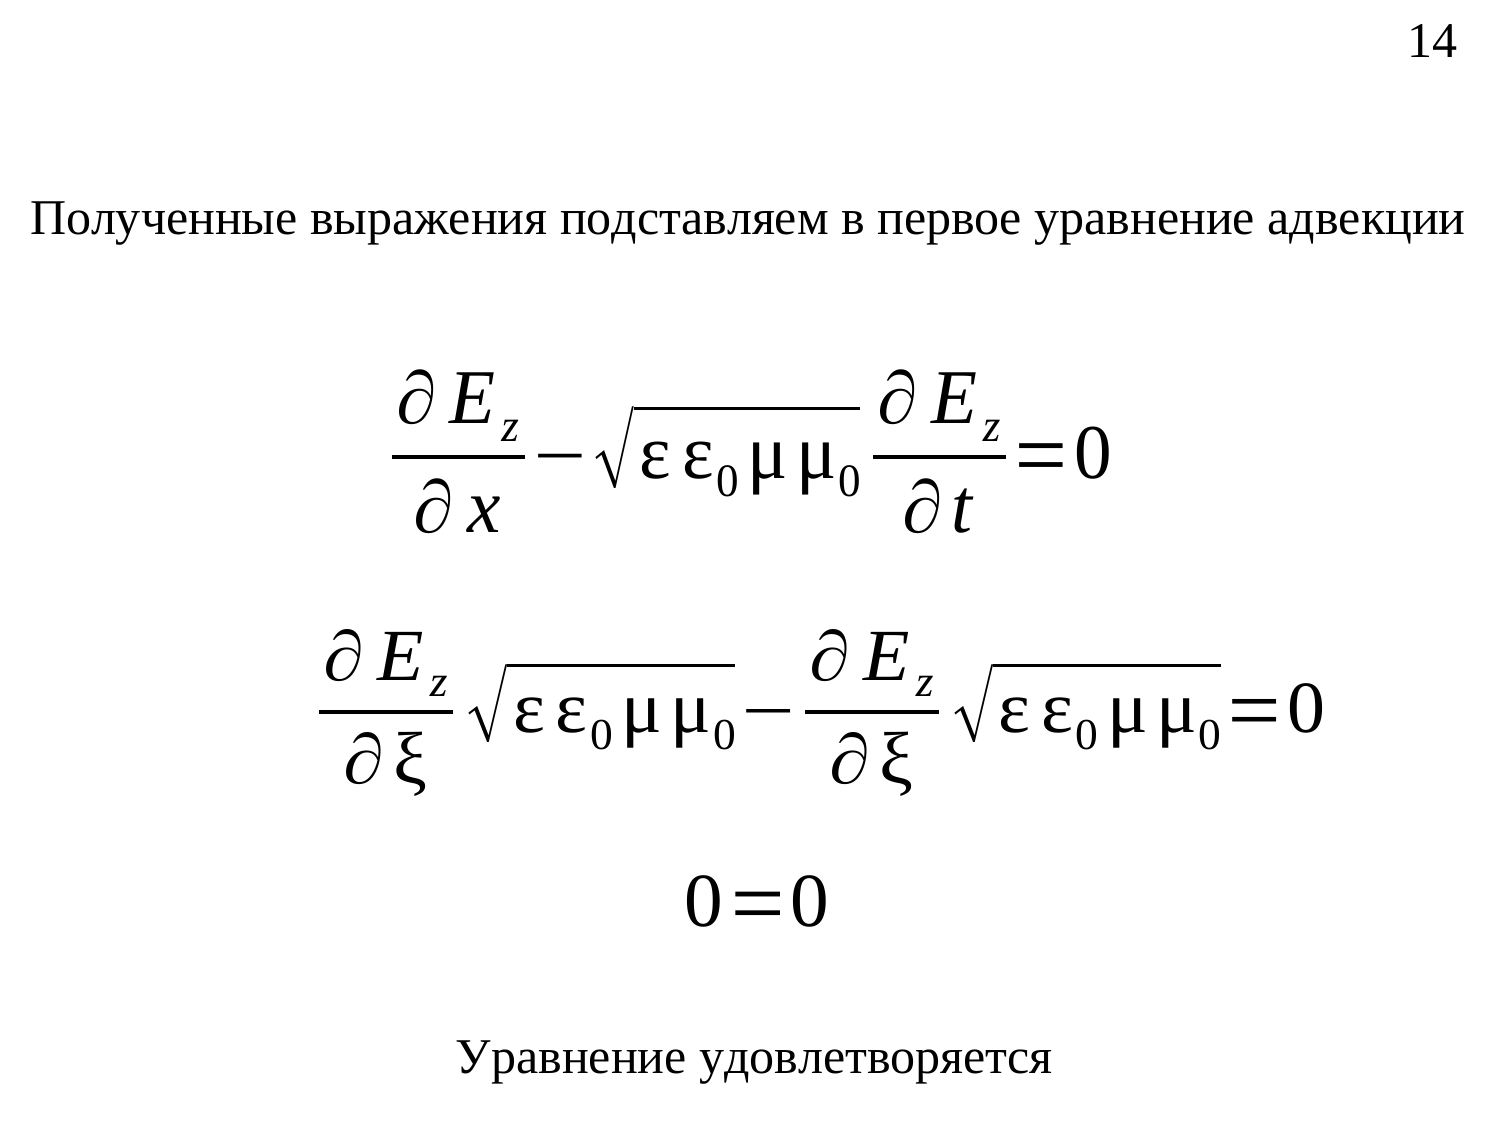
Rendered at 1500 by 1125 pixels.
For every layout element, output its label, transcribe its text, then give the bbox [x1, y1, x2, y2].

chart [664, 859, 851, 945]
chart [283, 614, 1359, 799]
text_box Полученные выражения подставляем в первое уравнение адвекции [15, 177, 1481, 252]
chart [356, 354, 1145, 549]
text_box Уравнение удовлетворяется [441, 1015, 1068, 1091]
